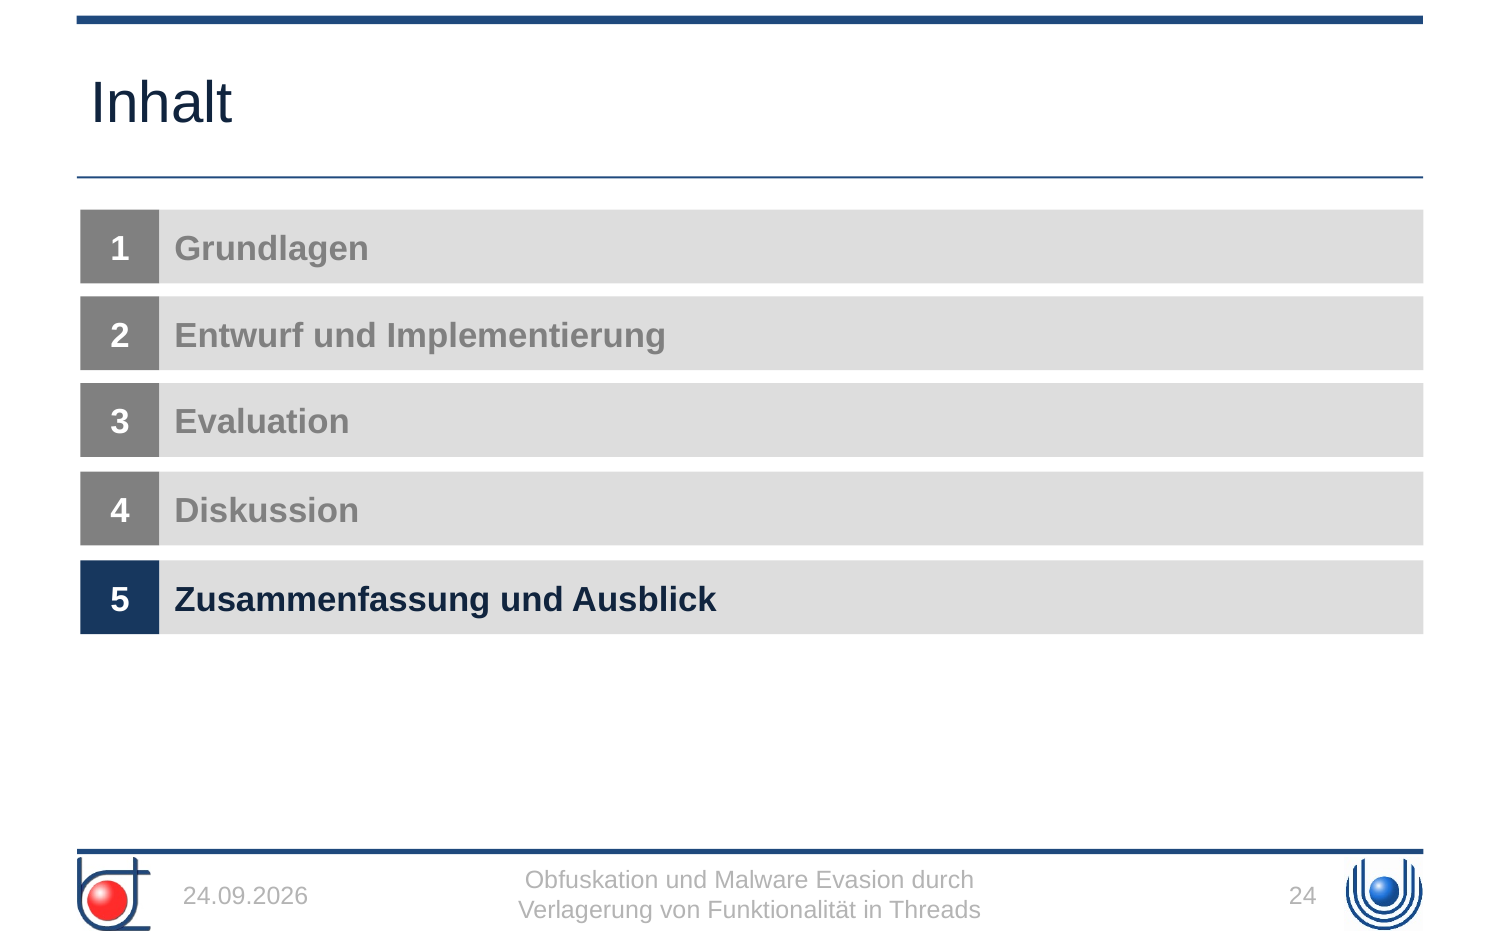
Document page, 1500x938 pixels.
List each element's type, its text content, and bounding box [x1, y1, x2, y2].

text_box 4 [80, 471, 159, 546]
title Inhalt [75, 19, 1425, 178]
text_box 3 [80, 383, 159, 457]
picture [1344, 857, 1423, 931]
slide_number 30.08.2021 [183, 860, 454, 929]
text_box 2 [80, 296, 159, 371]
text_box Grundlagen [159, 209, 1424, 284]
picture [76, 857, 151, 931]
text_box Entwurf und Implementierung [159, 296, 1424, 371]
footer Obfuskation und Malware Evasion durch Verlagerung von Funktionalität in Threads [454, 859, 1046, 929]
text_box 5 [80, 560, 159, 635]
text_box Diskussion [159, 471, 1424, 546]
text_box 1 [80, 209, 159, 284]
slide_number <number> [1046, 860, 1317, 929]
text_box Evaluation [159, 383, 1424, 457]
text_box Zusammenfassung und Ausblick [159, 560, 1424, 635]
